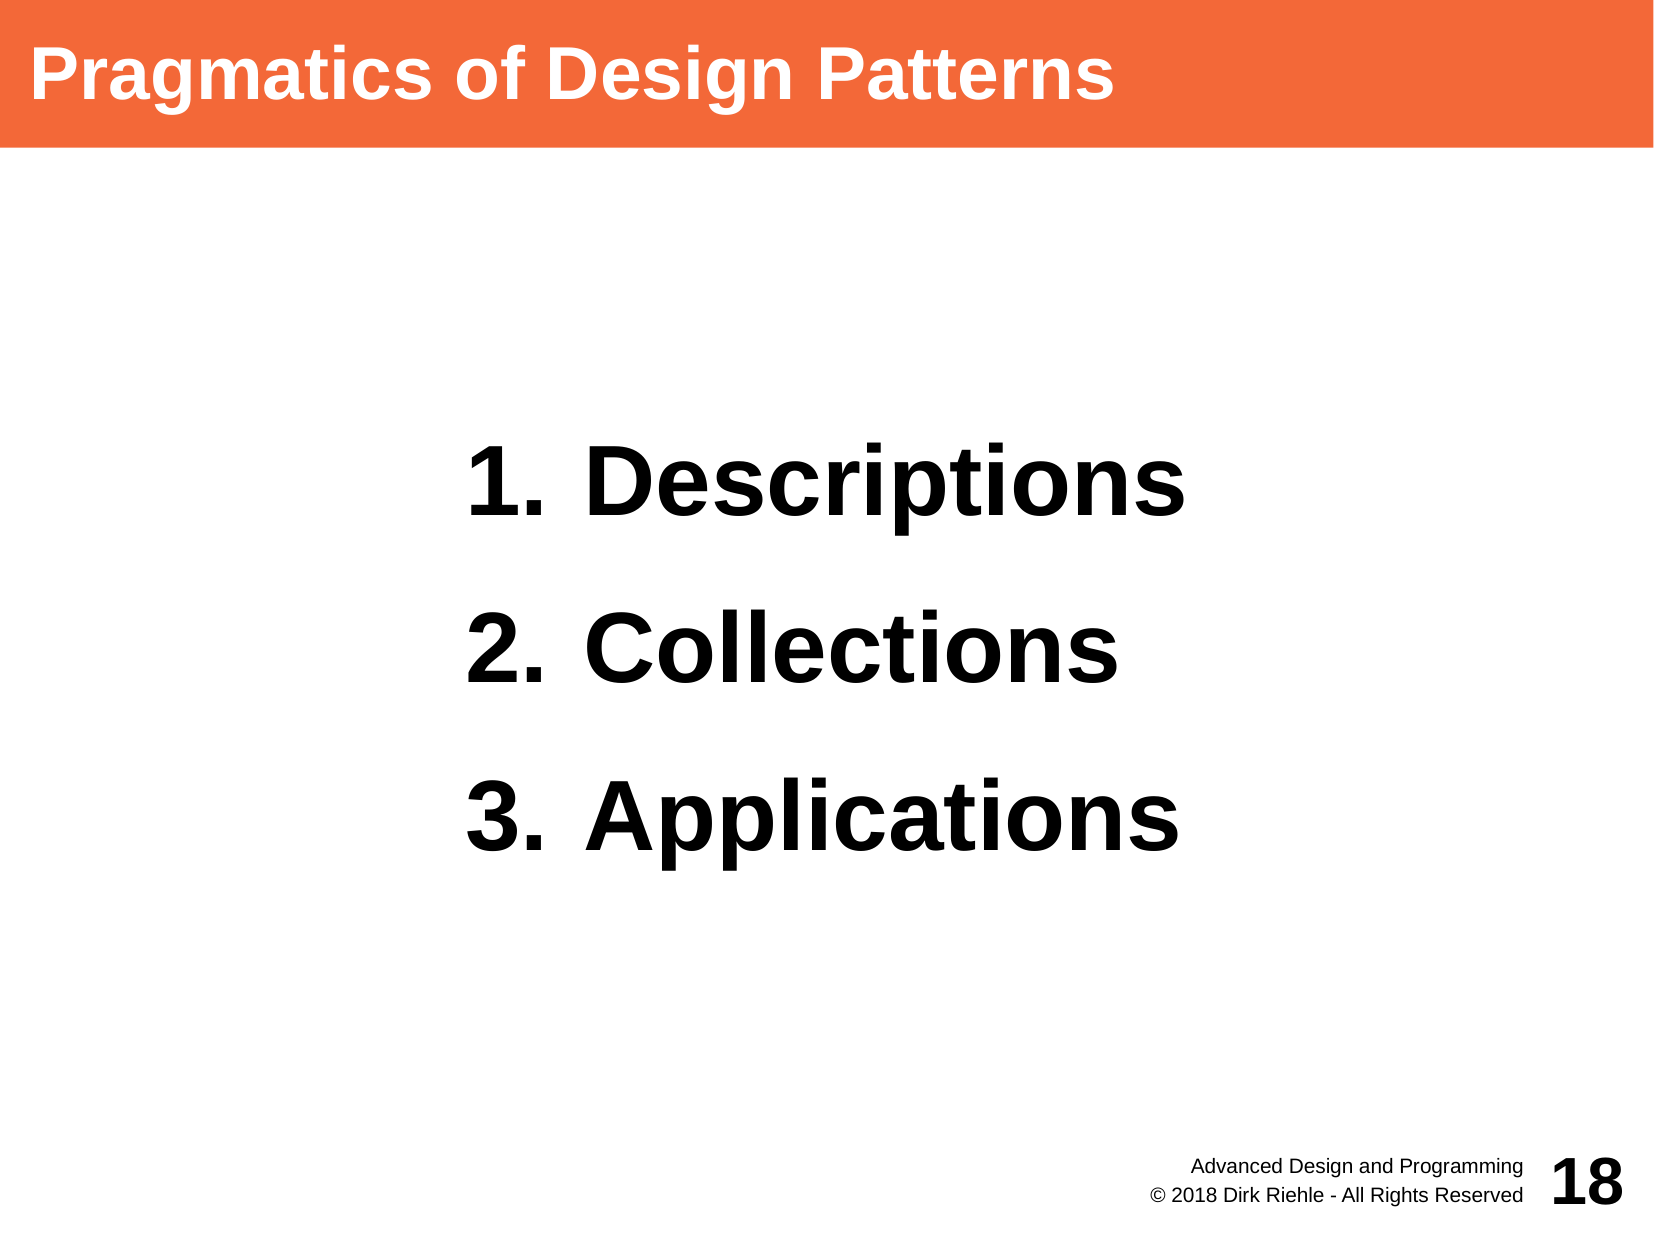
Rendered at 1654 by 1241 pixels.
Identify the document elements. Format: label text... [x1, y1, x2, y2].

title Pragmatics of Design Patterns [0, 0, 1654, 148]
subtitle Descriptions Collections Applications [29, 177, 1625, 1063]
